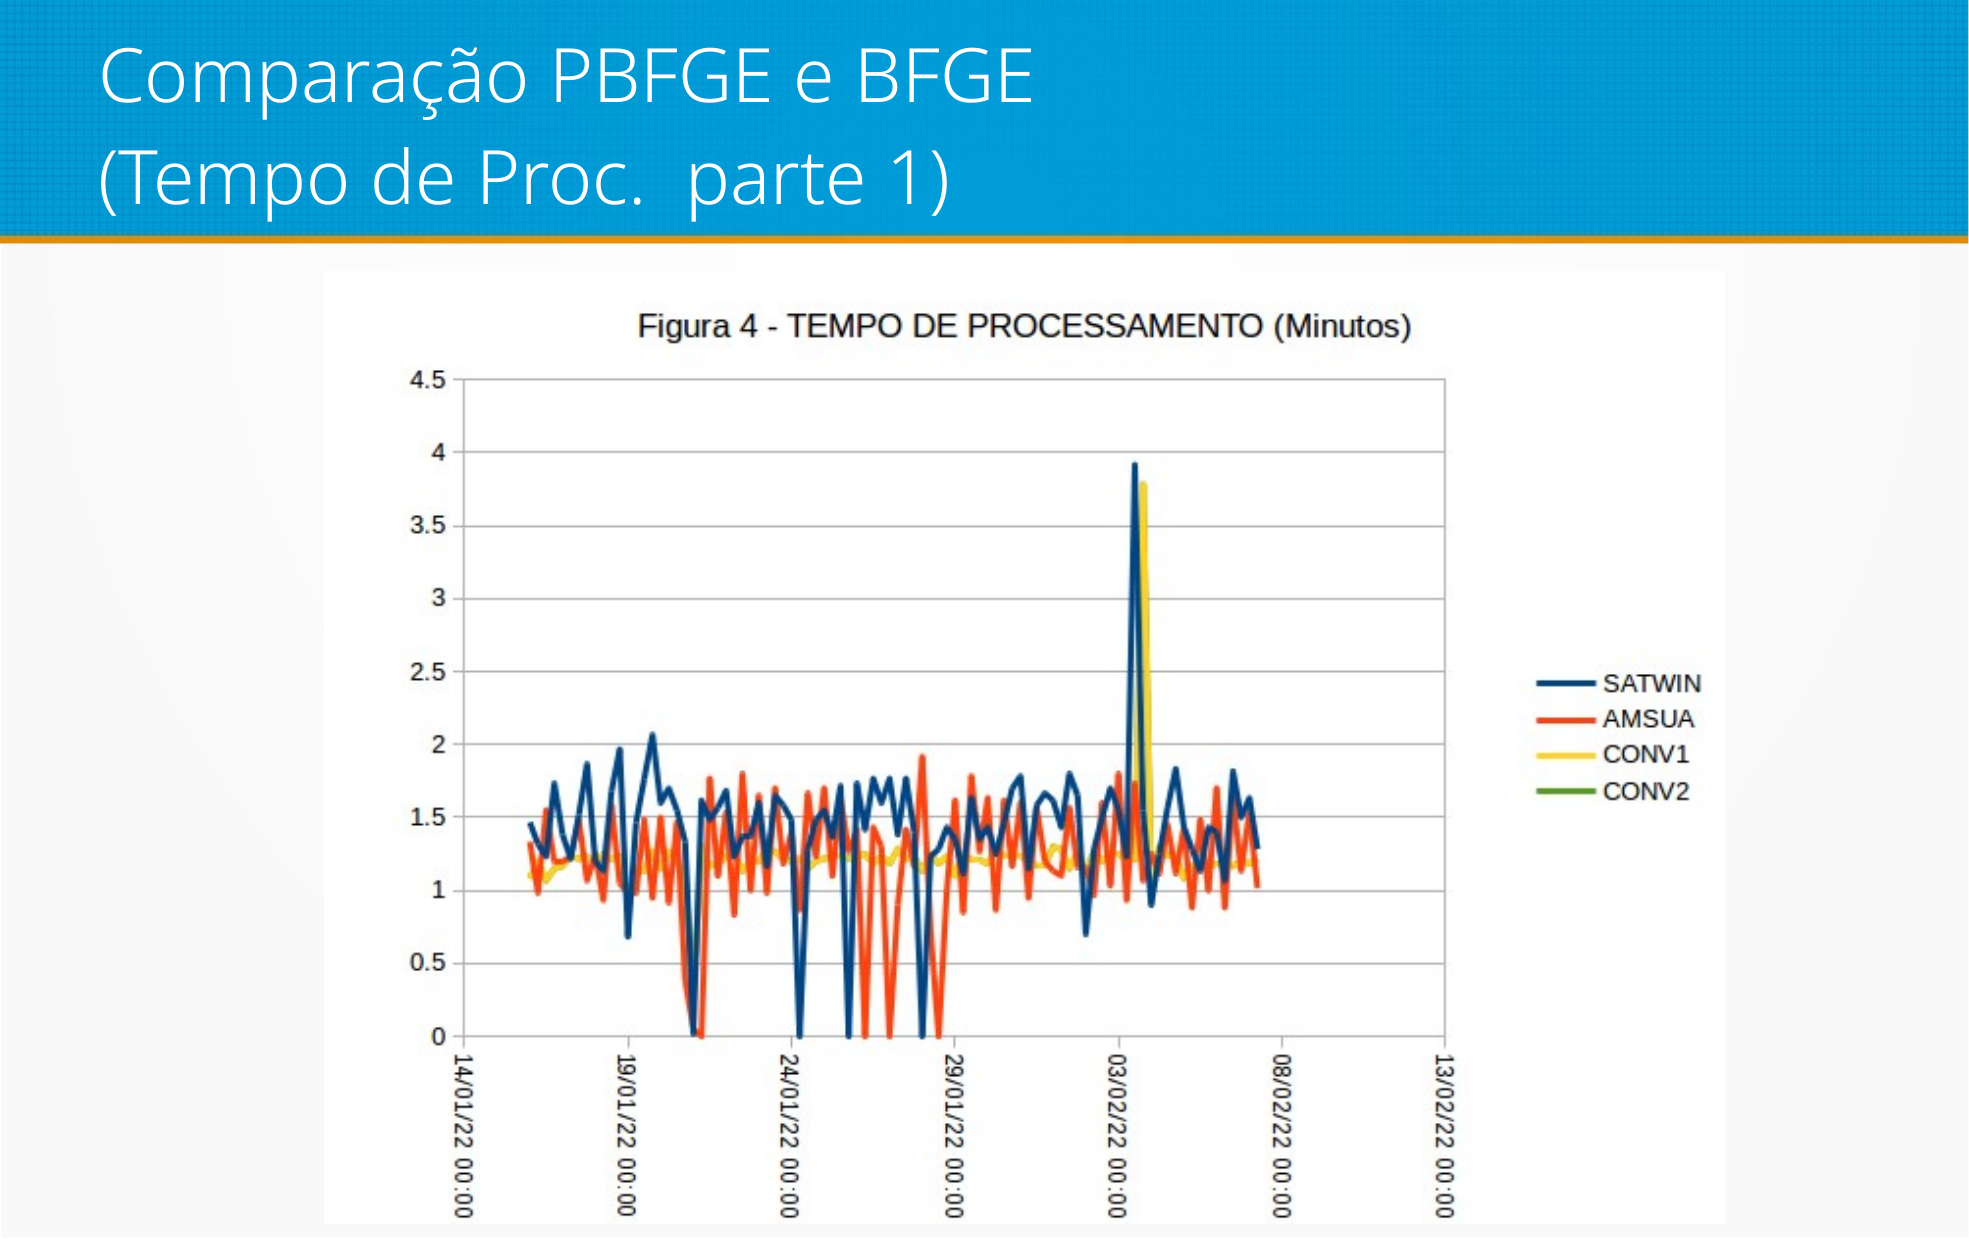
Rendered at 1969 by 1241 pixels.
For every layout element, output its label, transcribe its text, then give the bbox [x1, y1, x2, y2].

picture [0, 233, 1969, 1241]
title Comparação PBFGE e BFGE (Tempo de Proc. parte 1) [98, 19, 1870, 227]
